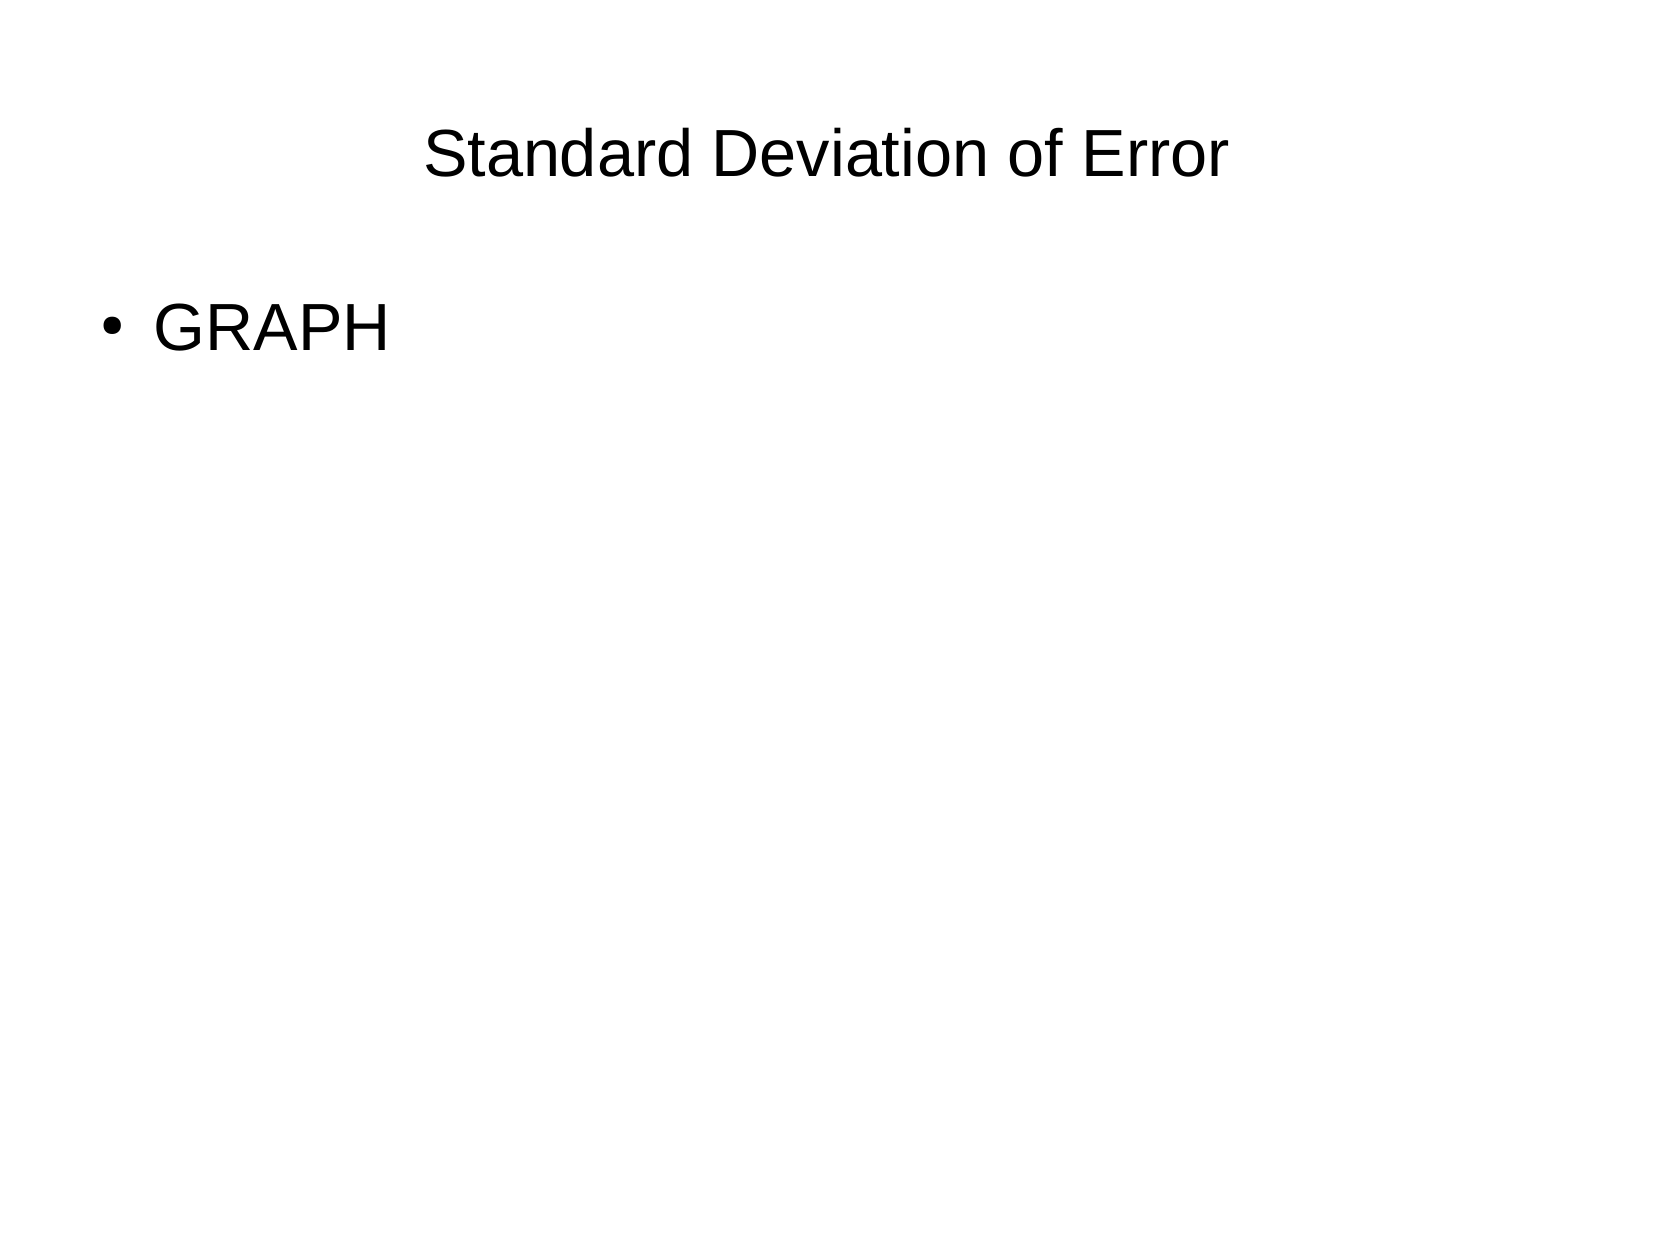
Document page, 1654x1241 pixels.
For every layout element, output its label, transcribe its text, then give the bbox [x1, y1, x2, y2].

title Standard Deviation of Error [82, 49, 1571, 257]
list GRAPH [82, 290, 1571, 1010]
